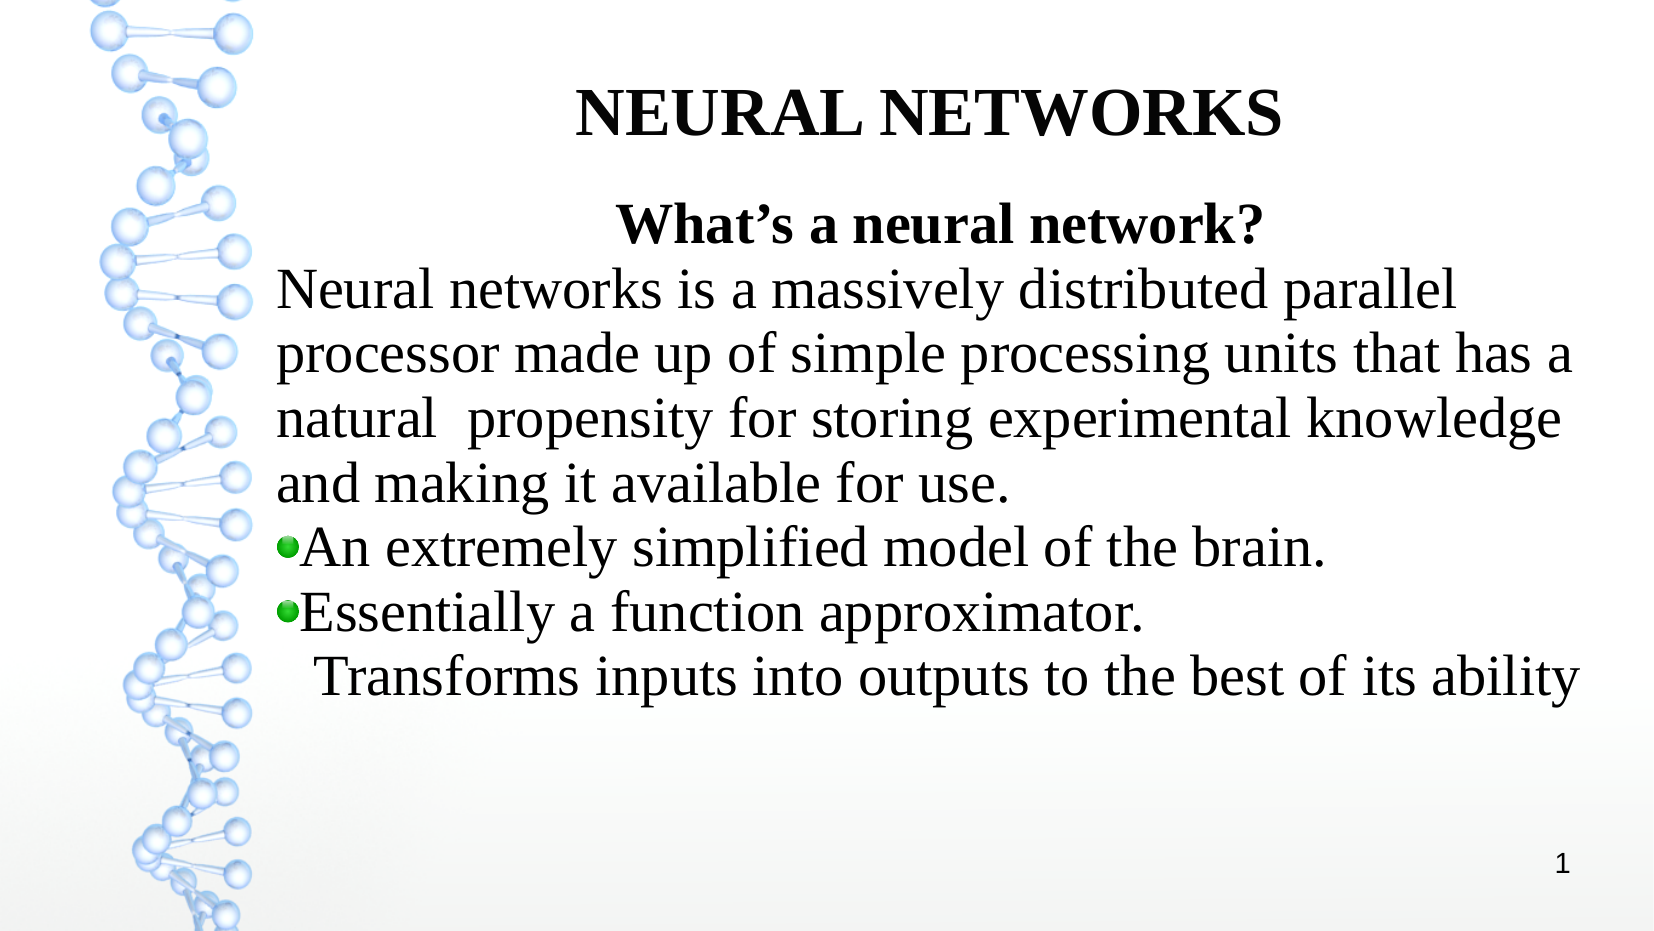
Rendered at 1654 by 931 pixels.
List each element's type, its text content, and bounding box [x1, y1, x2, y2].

subtitle What’s a neural network? Neural networks is a massively distributed parallel processor made up of simple processing units that has a natural propensity for storing experimental knowledge and making it available for use. An extremely simplified model of the brain. Essentially a function approximator. Transforms inputs into outputs to the best of its ability [276, 165, 1606, 736]
title NEURAL NETWORKS [265, 35, 1595, 189]
picture [0, 0, 1654, 931]
